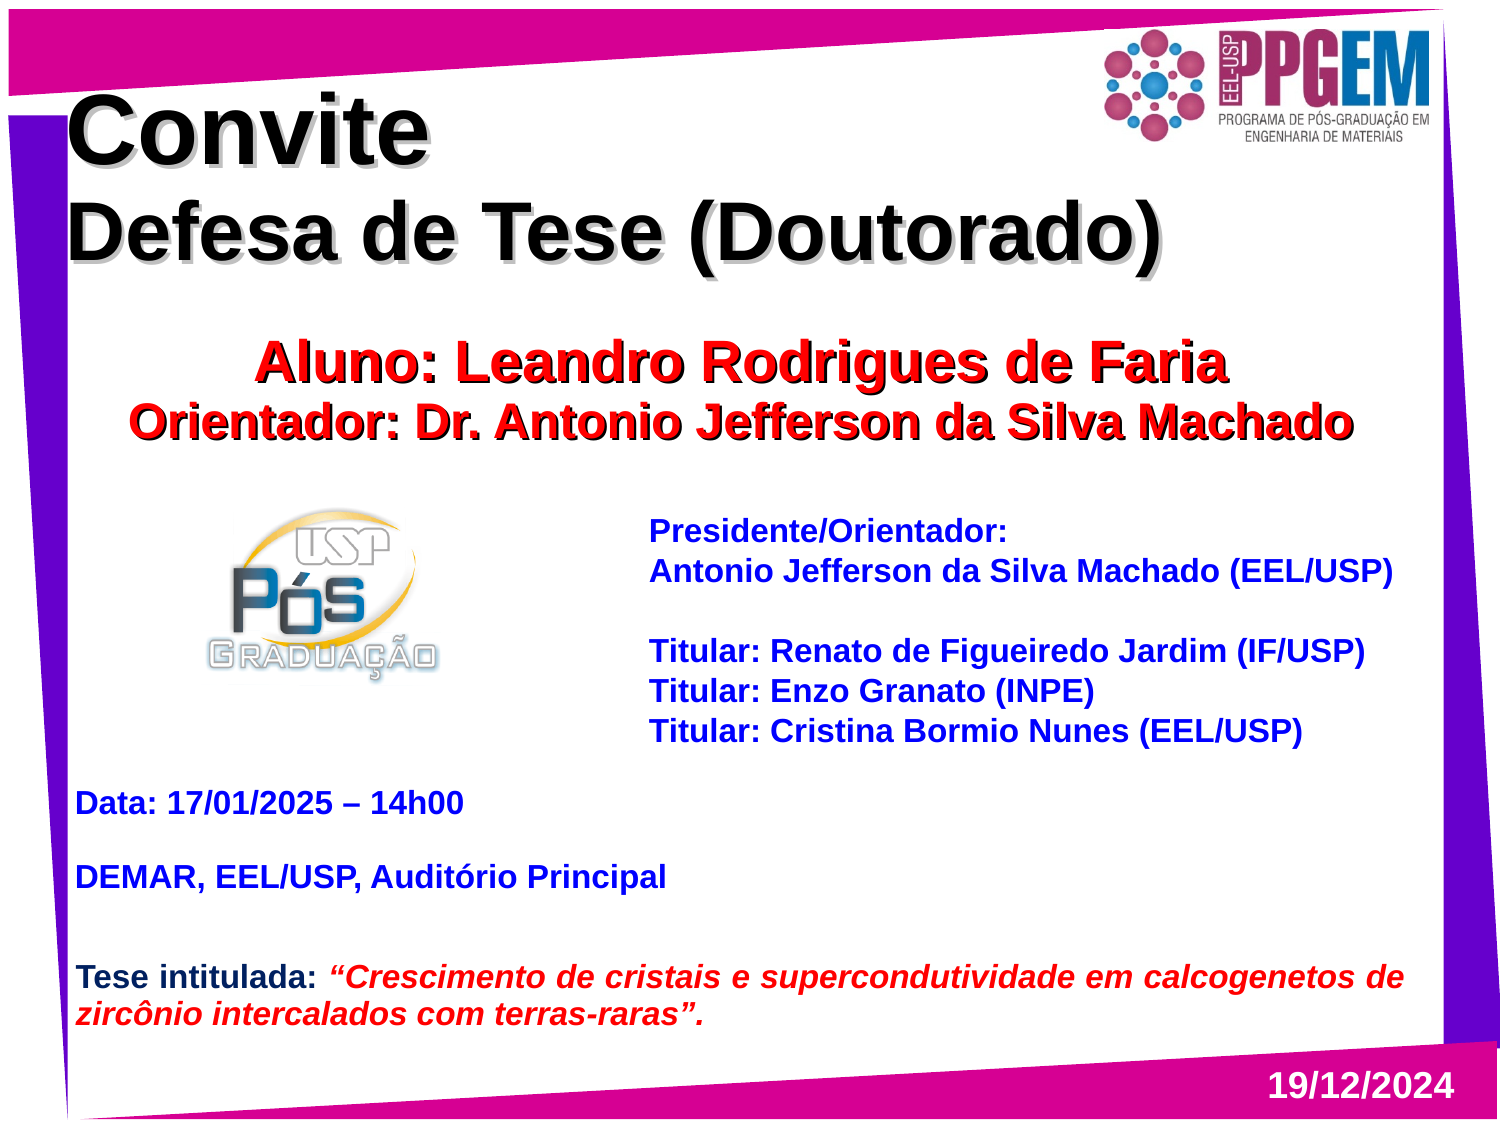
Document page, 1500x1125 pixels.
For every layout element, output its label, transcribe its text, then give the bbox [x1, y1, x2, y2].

picture [201, 508, 441, 686]
picture [1104, 29, 1429, 142]
text_box 19/12/2024 [1234, 1057, 1488, 1114]
text_box [80, 20, 1500, 1120]
text_box Convite Defesa de Tese (Doutorado) [50, 66, 1179, 286]
text_box Aluno: Leandro Rodrigues de Faria Orientador: Dr. Antonio Jefferson da Silva Machado [113, 321, 1369, 457]
text_box Presidente/Orientador: Antonio Jefferson da Silva Machado (EEL/USP) Titular: Renato de Figueiredo Jardim (IF/USP) Titular: Enzo Granato (INPE) Titular: Cristina Bormio Nunes (EEL/USP) [633, 501, 1441, 760]
text_box Data: 17/01/2025 – 14h00 DEMAR, EEL/USP, Auditório Principal [60, 740, 750, 903]
text_box Tese intitulada: “Crescimento de cristais e supercondutividade em calcogenetos de zircônio intercalados com terras-raras”. [61, 951, 1440, 1040]
text_box [62, 1040, 68, 1120]
text_box [8, 9, 1444, 96]
text_box [8, 115, 68, 1008]
